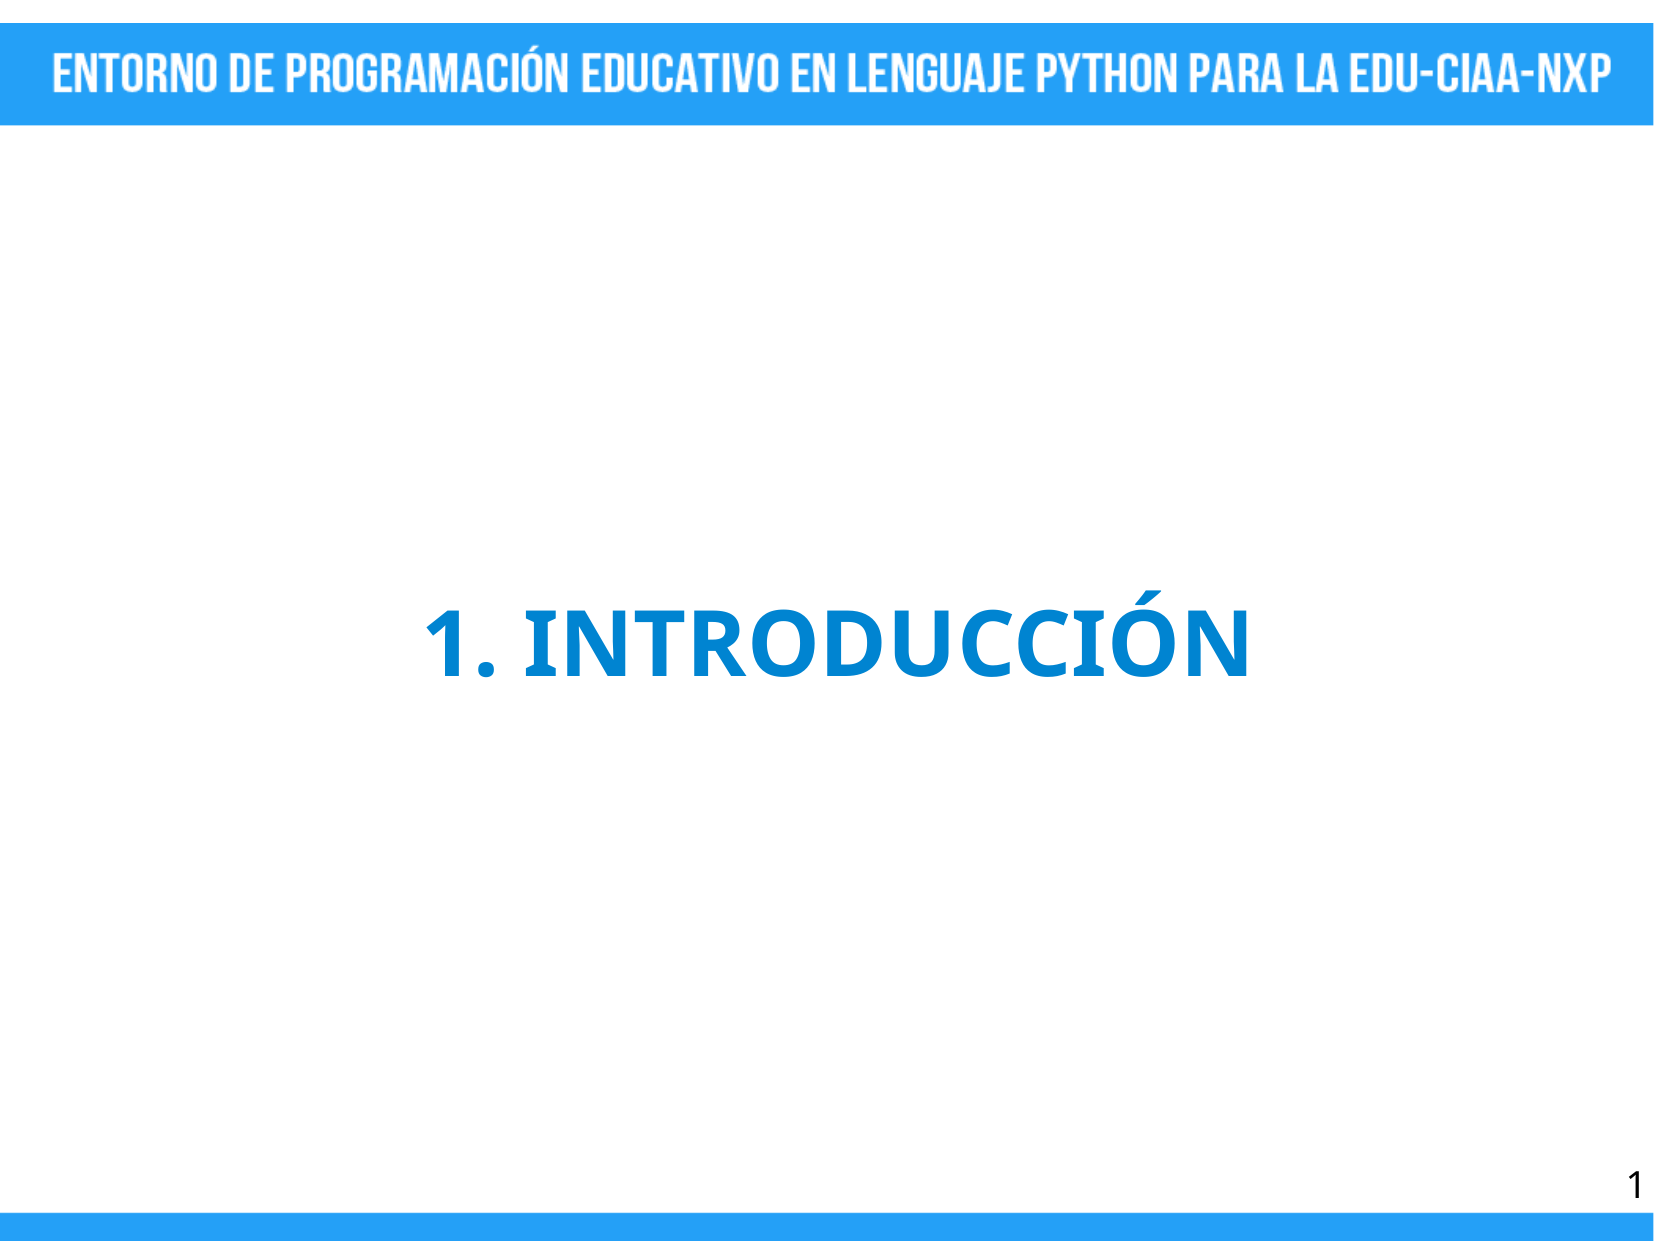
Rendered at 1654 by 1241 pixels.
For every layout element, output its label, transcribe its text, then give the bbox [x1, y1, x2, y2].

picture [0, 23, 1654, 1241]
title 1. INTRODUCCIÓN [94, 537, 1583, 745]
text_box 1 [1610, 1151, 1654, 1220]
